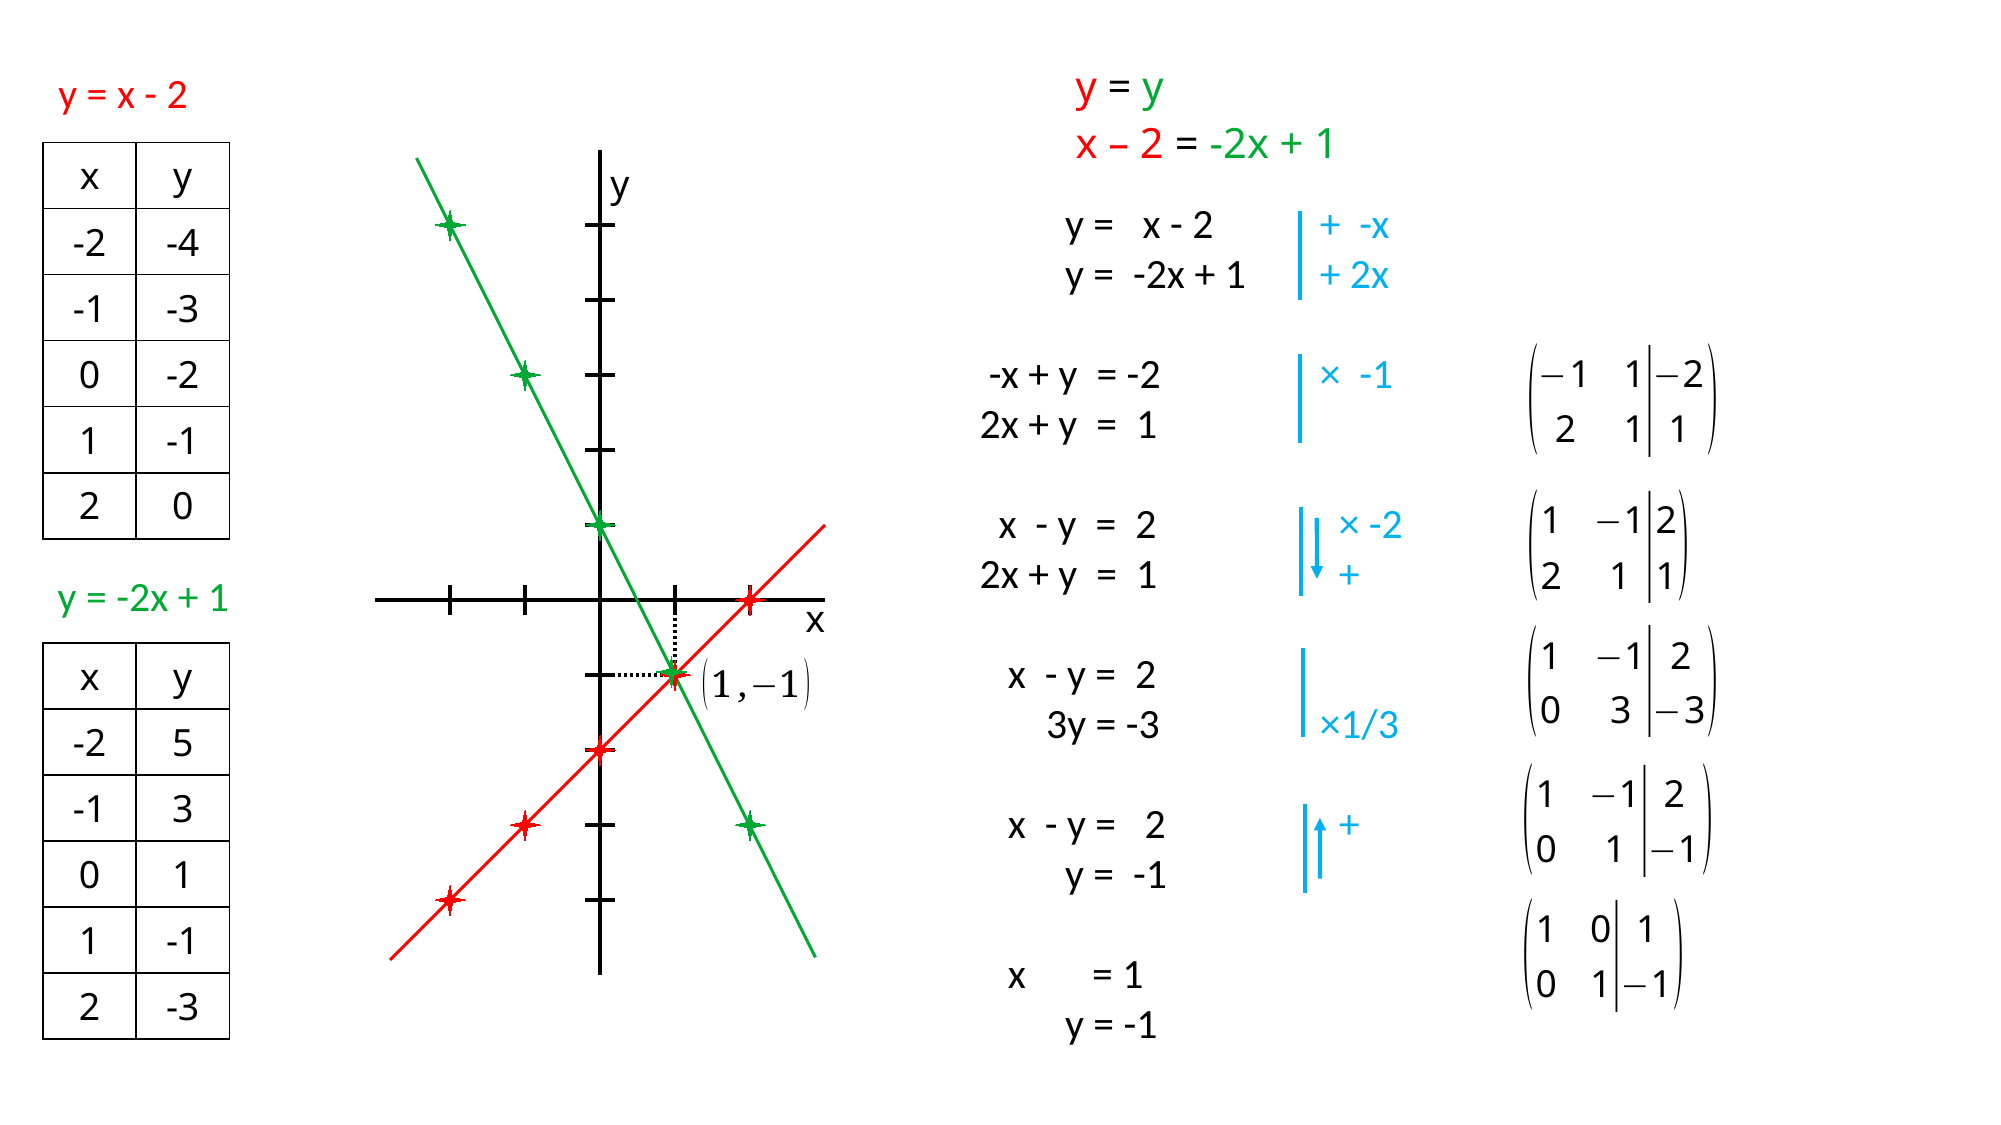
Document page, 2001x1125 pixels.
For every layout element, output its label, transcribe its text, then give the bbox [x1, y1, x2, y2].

text_box y = -2x + 1 [42, 562, 285, 628]
text_box [510, 810, 541, 841]
table_cell -2 [137, 341, 229, 406]
text_box y = x - 2 [43, 58, 203, 124]
table_cell -3 [137, 974, 229, 1038]
table_cell 3 [137, 776, 229, 840]
table_cell 5 [137, 710, 229, 774]
table_cell -1 [137, 407, 229, 472]
chart [1515, 897, 1692, 1014]
table_cell -1 [44, 776, 135, 840]
text_box [510, 360, 541, 391]
table_cell -1 [137, 908, 229, 972]
table_cell 1 [137, 842, 229, 906]
table_cell 1 [44, 407, 135, 472]
chart [1515, 762, 1721, 879]
table_cell -1 [44, 275, 135, 340]
text_box + -x + 2x × -1 × -2 + ×1/3 + [1305, 189, 1435, 855]
text_box [656, 656, 691, 691]
table_cell 2 [44, 474, 135, 538]
text_box x [790, 585, 841, 651]
text_box y = y x – 2 = -2x + 1 [1060, 49, 1354, 179]
table_cell 0 [44, 842, 135, 906]
chart [1519, 623, 1726, 740]
table_cell -4 [137, 209, 229, 274]
text_box [735, 585, 766, 616]
table_header x [44, 143, 135, 208]
table_cell 1 [44, 908, 135, 972]
table_header y [137, 143, 229, 208]
text_box [585, 735, 616, 766]
chart [1519, 342, 1726, 459]
chart [695, 655, 830, 719]
table_header y [137, 644, 229, 708]
table_cell -2 [44, 710, 135, 774]
table_cell 0 [137, 474, 229, 538]
text_box [735, 810, 766, 841]
table_cell 0 [44, 341, 135, 406]
text_box [435, 210, 466, 241]
table_header x [44, 644, 135, 708]
text_box y = x - 2 y = -2x + 1 -x + y = -2 2x + y = 1 x - y = 2 2x + y = 1 x - y = 2 3y = -3 x - y = 2 y = -1 x = 1 y = -1 [964, 189, 1394, 1055]
table_cell -3 [137, 275, 229, 340]
text_box y [595, 149, 645, 216]
chart [1519, 488, 1697, 605]
text_box [435, 885, 466, 916]
table_cell -2 [44, 209, 135, 274]
table_cell 2 [44, 974, 135, 1038]
text_box [585, 510, 616, 541]
